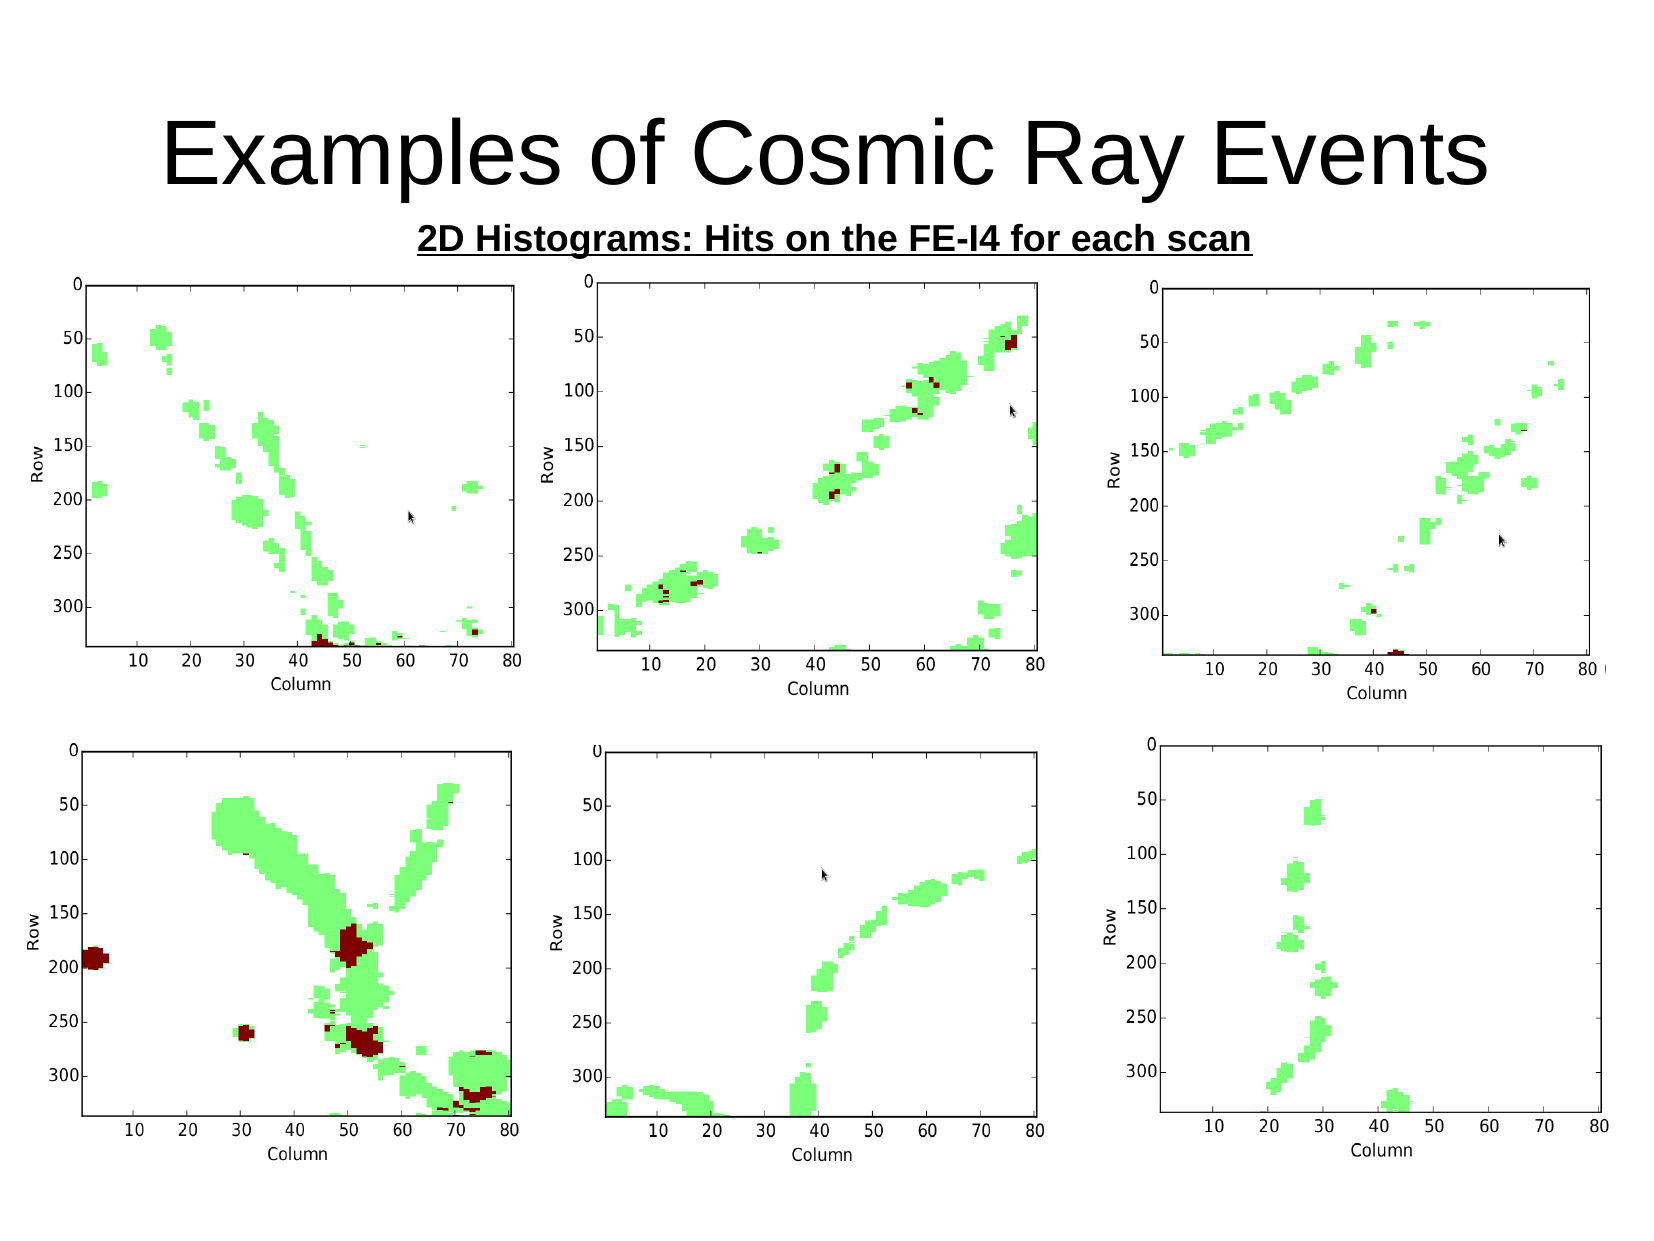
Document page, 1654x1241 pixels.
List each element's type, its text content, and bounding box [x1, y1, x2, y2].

picture [0, 737, 526, 1171]
picture [540, 745, 1051, 1171]
picture [1081, 734, 1615, 1171]
title Examples of Cosmic Ray Events [82, 49, 1571, 257]
picture [1095, 274, 1606, 710]
picture [15, 271, 1047, 707]
text_box 2D Histograms: Hits on the FE-I4 for each scan [402, 210, 1279, 267]
